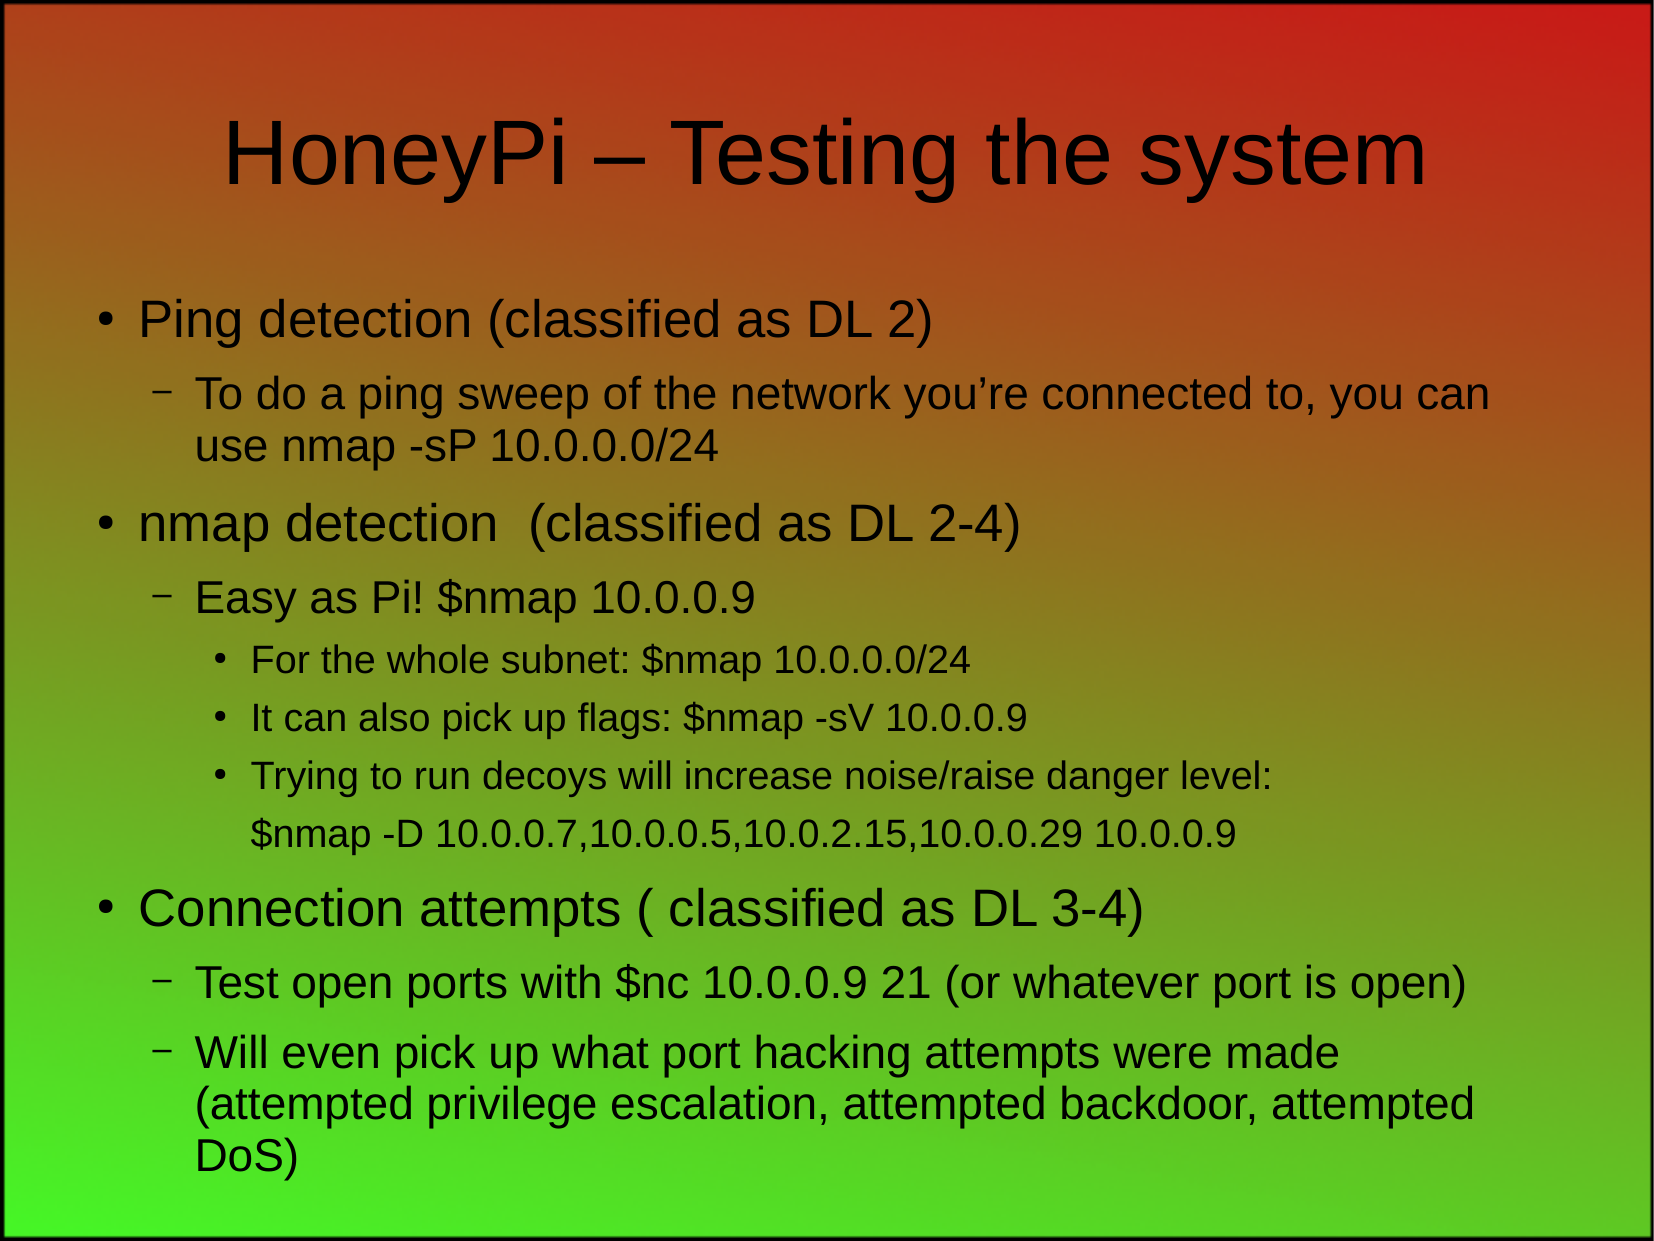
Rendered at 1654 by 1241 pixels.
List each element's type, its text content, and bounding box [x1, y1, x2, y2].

title HoneyPi – Testing the system [82, 49, 1571, 257]
picture [0, 0, 1654, 1241]
list Ping detection (classified as DL 2) To do a ping sweep of the network you’re connected to, you can use nmap -sP 10.0.0.0/24 nmap detection (classified as DL 2-4) Easy as Pi! $nmap 10.0.0.9 For the whole subnet: $nmap 10.0.0.0/24 It can also pick up flags: $nmap -sV 10.0.0.9 Trying to run decoys will increase noise/raise danger level: $nmap -D 10.0.0.7,10.0.0.5,10.0.2.15,10.0.0.29 10.0.0.9 Connection attempts ( classified as DL 3-4) Test open ports with $nc 10.0.0.9 21 (or whatever port is open) Will even pick up what port hacking attempts were made (attempted privilege escalation, attempted backdoor, attempted DoS) [82, 290, 1571, 1186]
